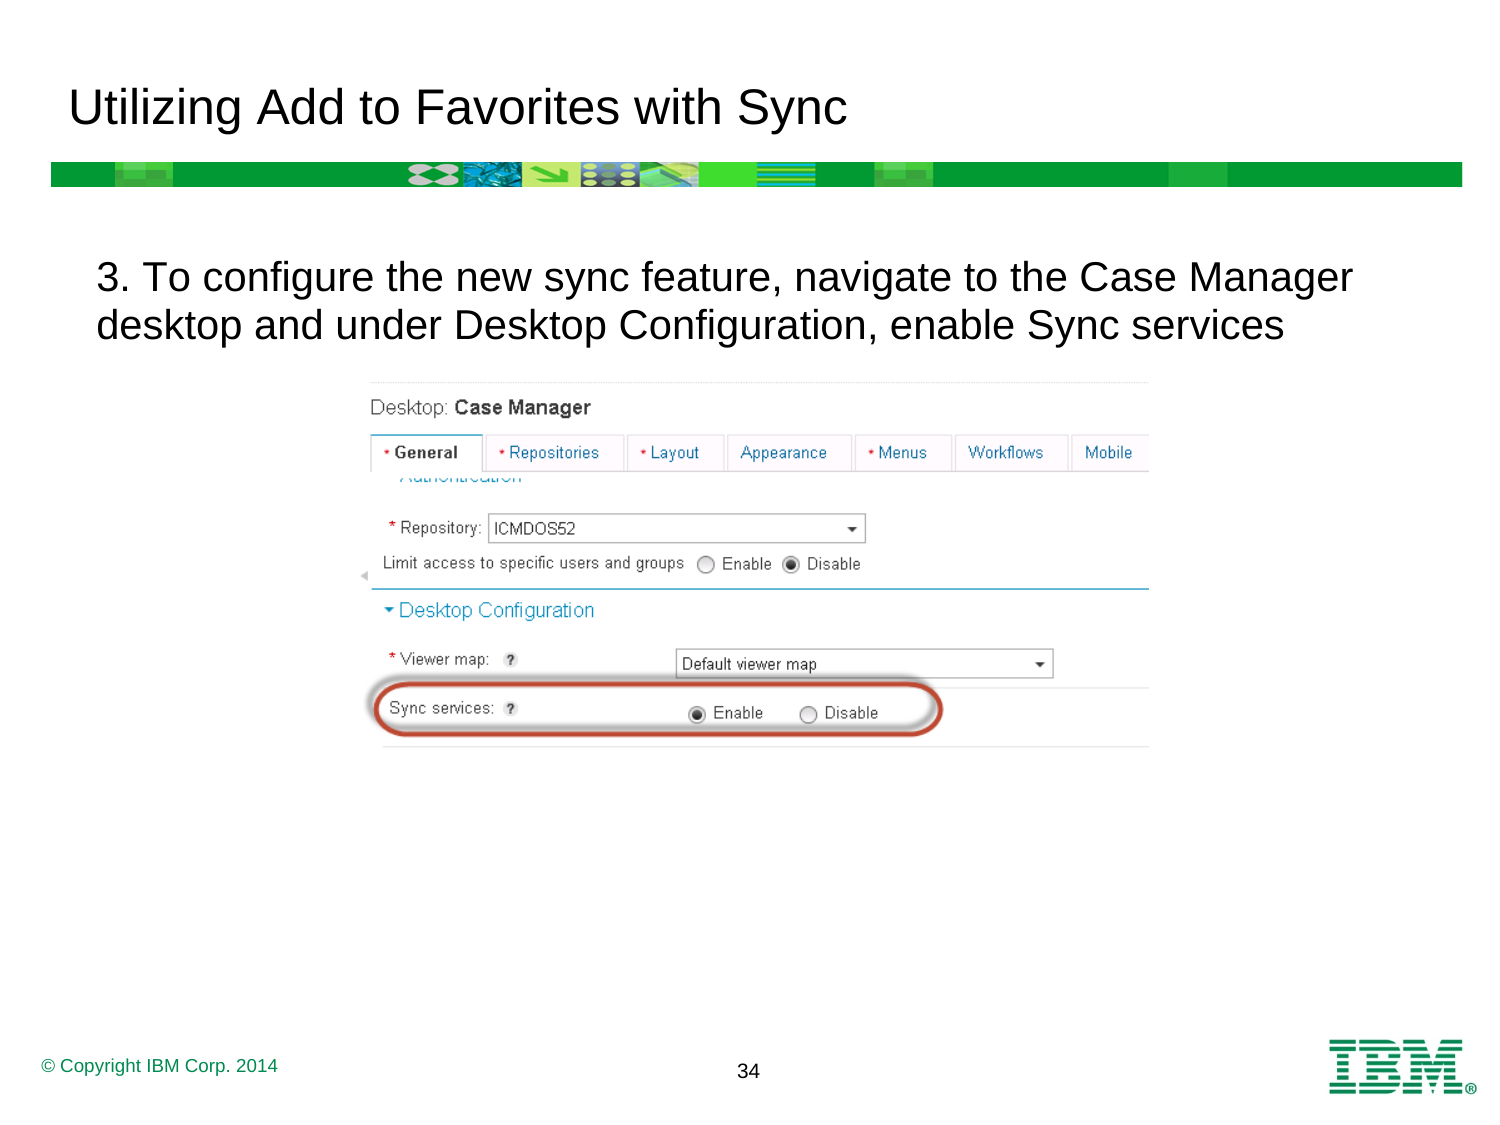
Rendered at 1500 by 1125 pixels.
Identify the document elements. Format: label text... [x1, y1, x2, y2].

title Utilizing Add to Favorites with Sync [53, 69, 1239, 144]
picture [50, 161, 1463, 189]
list 3. To configure the new sync feature, navigate to the Case Manager desktop and under Desktop Configuration, enable Sync services [24, 243, 1463, 1038]
picture [1327, 1037, 1479, 1096]
picture [358, 382, 1149, 750]
